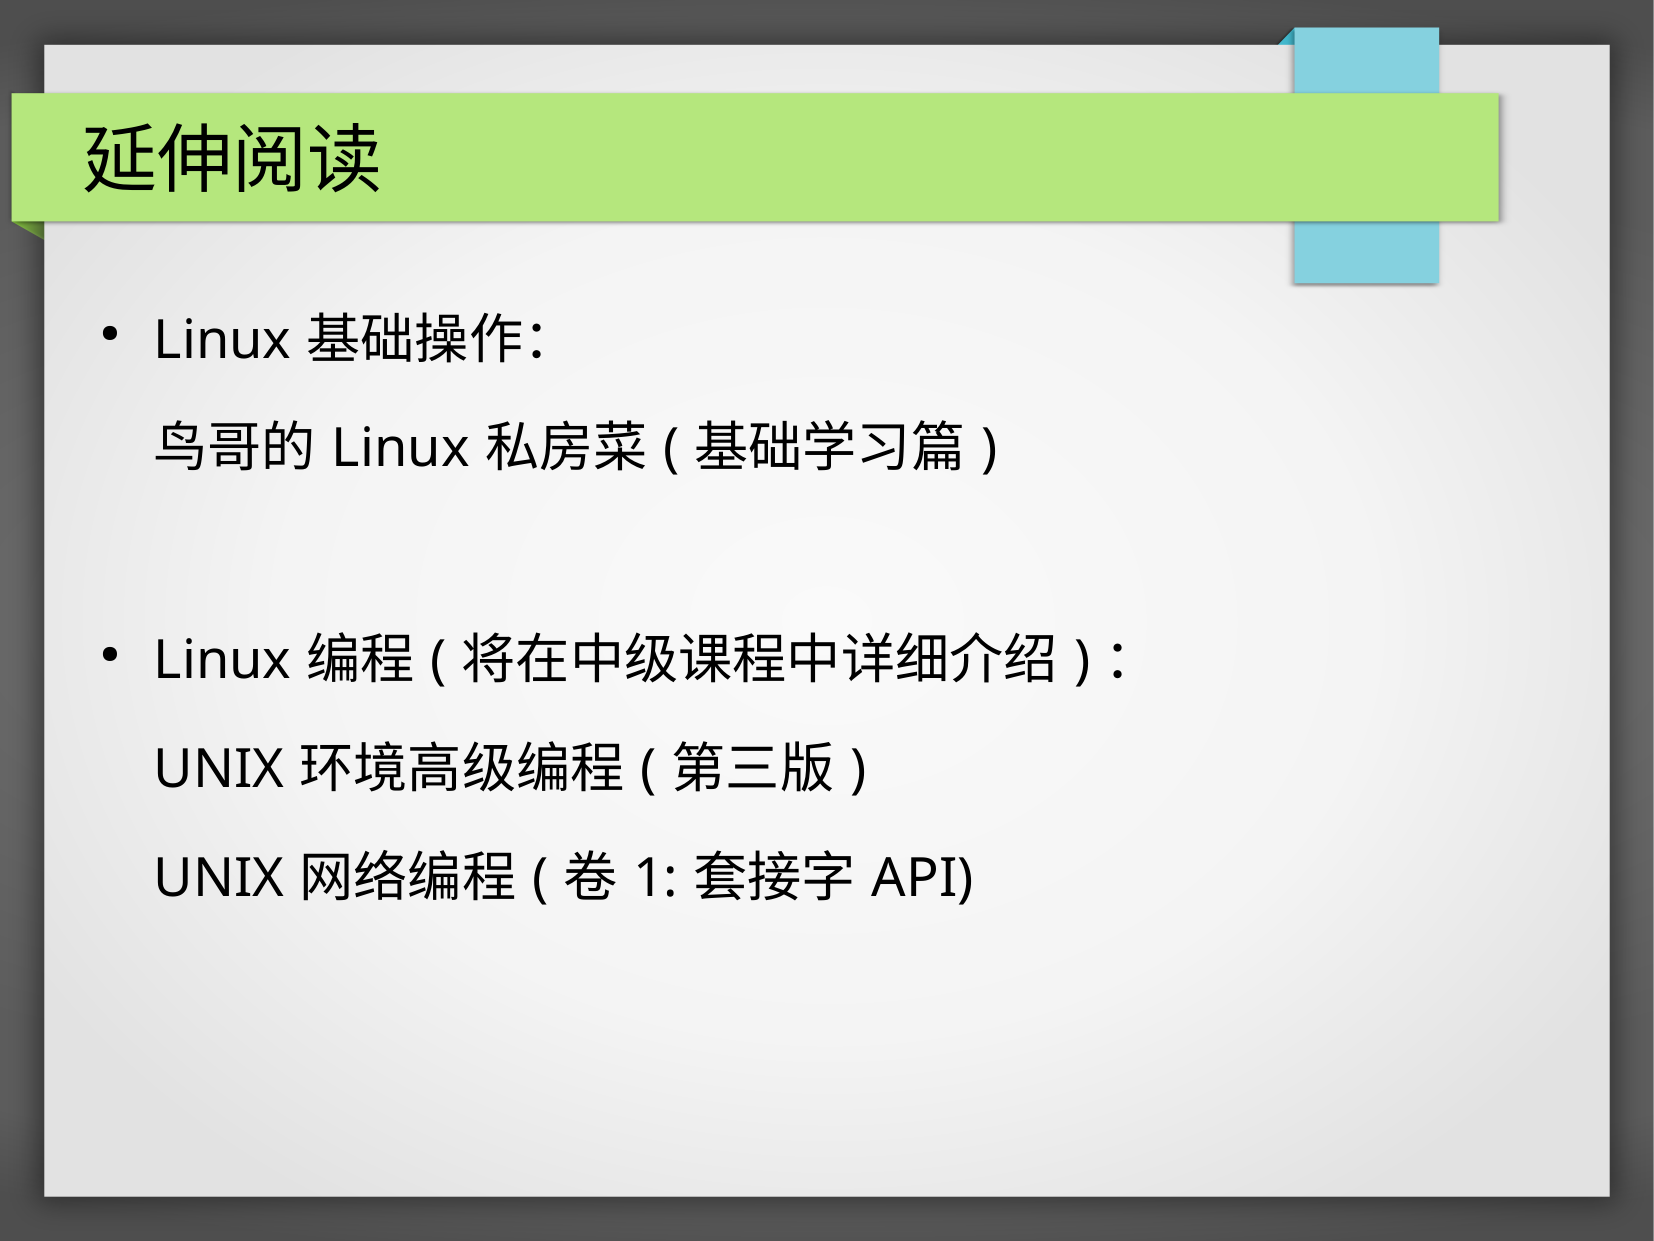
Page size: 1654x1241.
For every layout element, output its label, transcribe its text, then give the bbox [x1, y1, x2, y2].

picture [0, 0, 1654, 1241]
list Linux基础操作： 鸟哥的Linux私房菜(基础学习篇) Linux编程(将在中级课程中详细介绍)： UNIX环境高级编程(第三版) UNIX网络编程(卷1:套接字API) [82, 295, 1571, 1015]
title 延伸阅读 [82, 94, 1264, 213]
